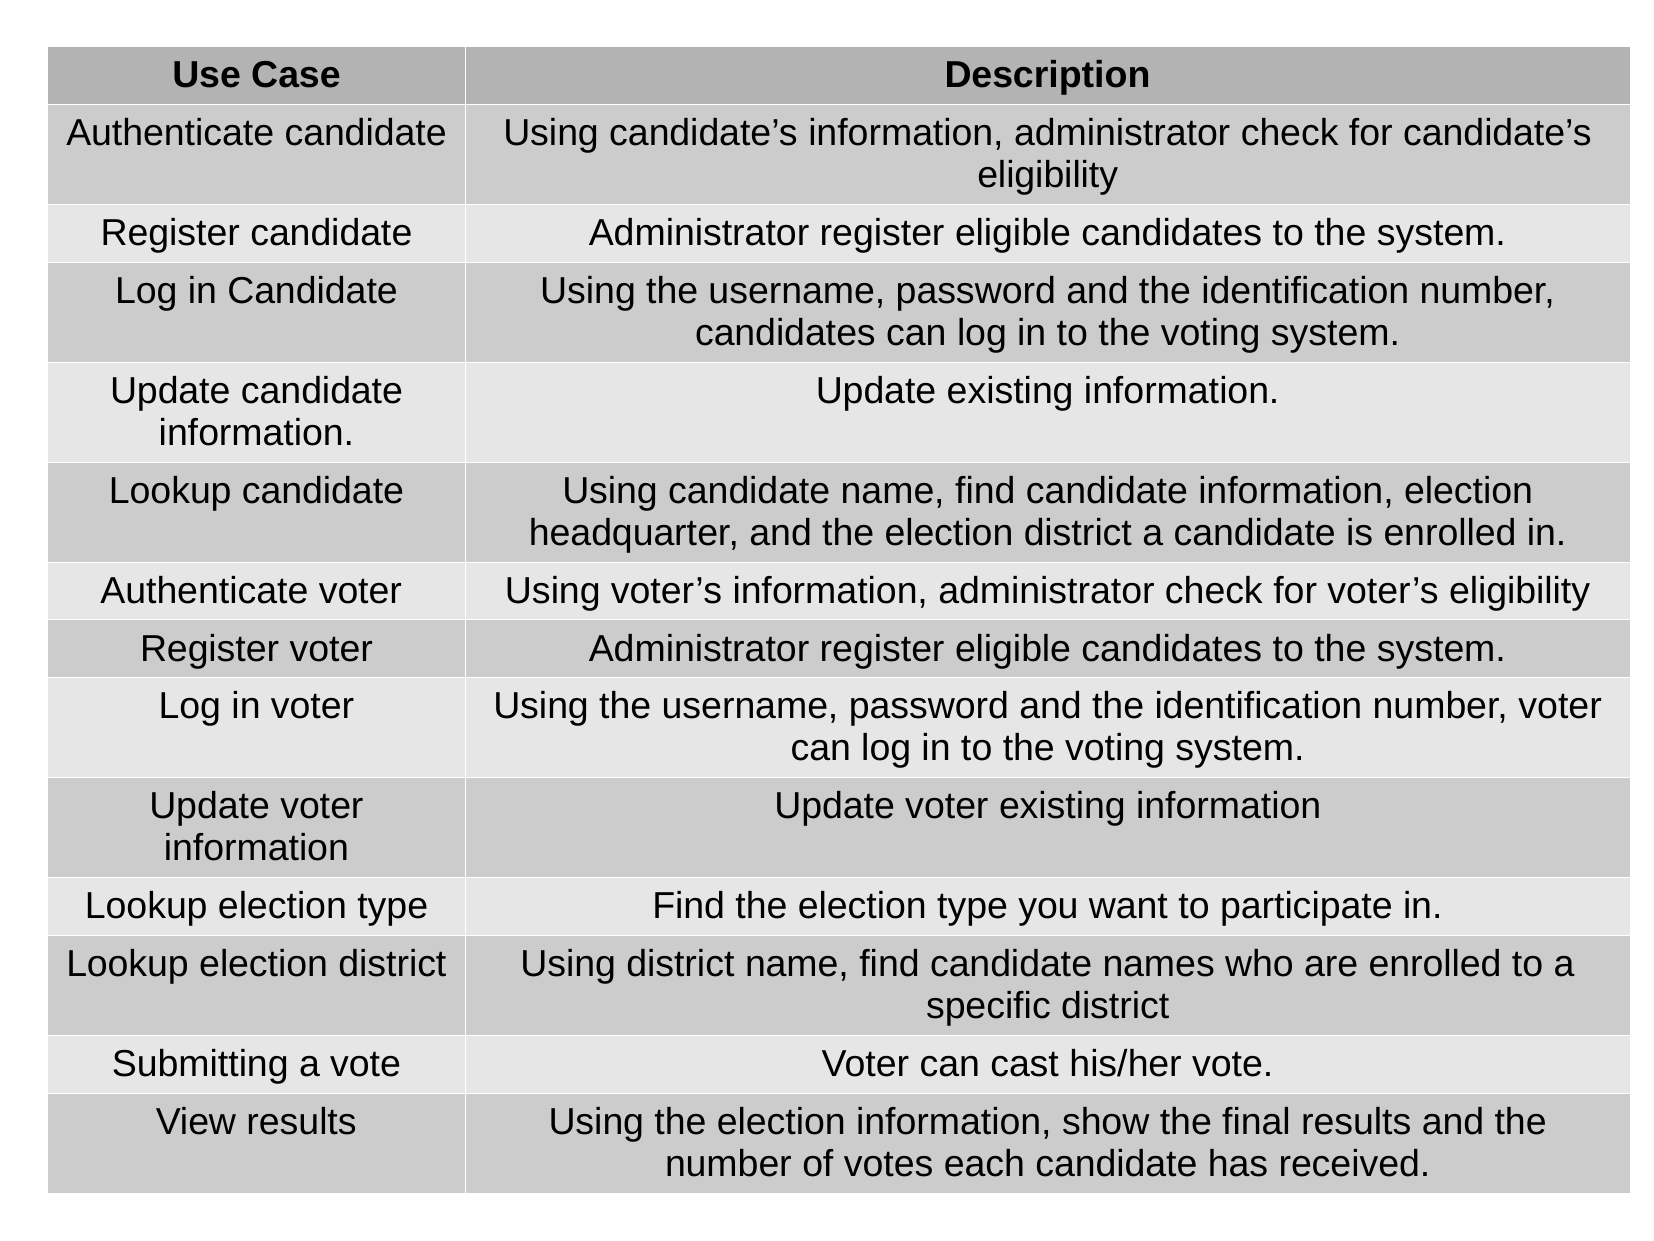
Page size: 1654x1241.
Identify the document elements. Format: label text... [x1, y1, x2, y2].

table_cell Lookup candidate [48, 463, 465, 562]
table_cell Register candidate [48, 205, 465, 262]
table_cell Authenticate voter [48, 563, 465, 619]
table_cell Log in Candidate [48, 263, 465, 362]
table_cell Using the username, password and the identification number, candidates can log in to the voting system. [466, 263, 1630, 362]
table_header Use Case [48, 47, 465, 104]
table_cell Update candidate information. [48, 363, 465, 462]
table_cell Administrator register eligible candidates to the system. [466, 205, 1630, 262]
table_cell Lookup election type [48, 878, 465, 935]
table_header Description [466, 47, 1630, 104]
table_cell Log in voter [48, 678, 465, 777]
table_cell Update voter existing information [466, 778, 1630, 877]
table_cell Using district name, find candidate names who are enrolled to a specific district [466, 936, 1630, 1035]
table_cell Administrator register eligible candidates to the system. [466, 620, 1630, 677]
table_cell Using the username, password and the identification number, voter can log in to the voting system. [466, 678, 1630, 777]
table_cell Authenticate candidate [48, 105, 465, 204]
table_cell View results [48, 1094, 465, 1193]
table_cell Update existing information. [466, 363, 1630, 462]
table_cell Submitting a vote [48, 1036, 465, 1093]
table_cell Using candidate name, find candidate information, election headquarter, and the election district a candidate is enrolled in. [466, 463, 1630, 562]
table_cell Update voter information [48, 778, 465, 877]
table_cell Voter can cast his/her vote. [466, 1036, 1630, 1093]
table_cell Using candidate’s information, administrator check for candidate’s eligibility [466, 105, 1630, 204]
table_cell Find the election type you want to participate in. [466, 878, 1630, 935]
table_cell Lookup election district [48, 936, 465, 1035]
table_cell Using the election information, show the final results and the number of votes each candidate has received. [466, 1094, 1630, 1193]
table_cell Using voter’s information, administrator check for voter’s eligibility [466, 563, 1630, 619]
table_cell Register voter [48, 620, 465, 677]
